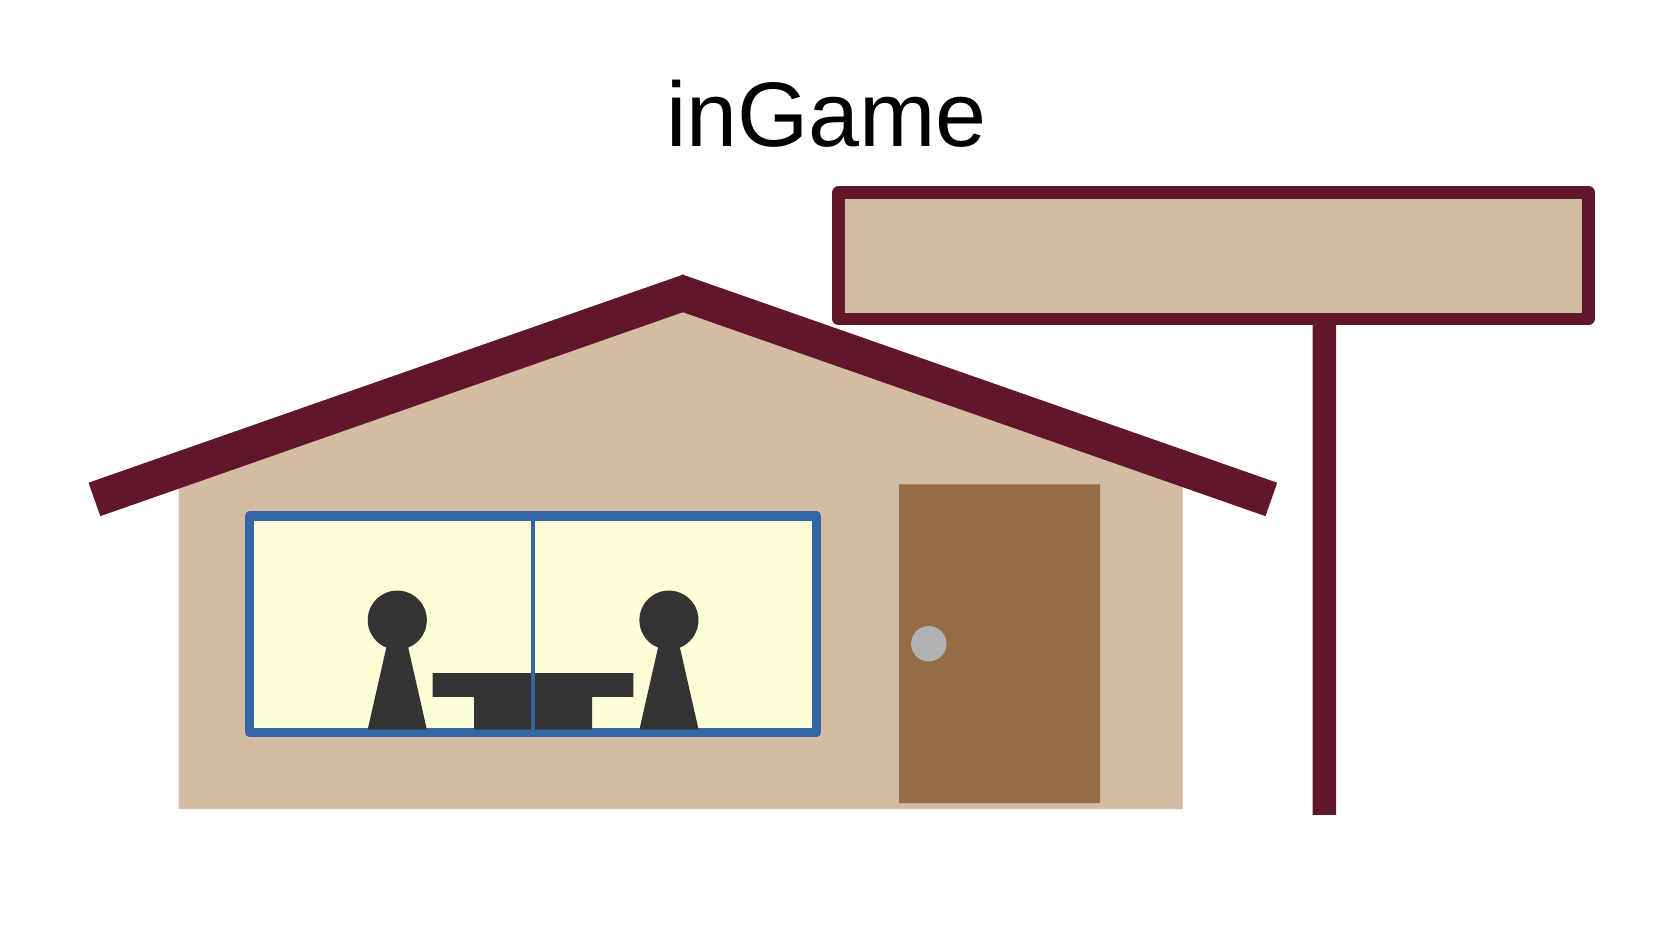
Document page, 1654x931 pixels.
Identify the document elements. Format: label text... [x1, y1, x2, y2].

text_box [838, 192, 1589, 815]
text_box [88, 274, 1278, 810]
title inGame [82, 37, 1571, 193]
